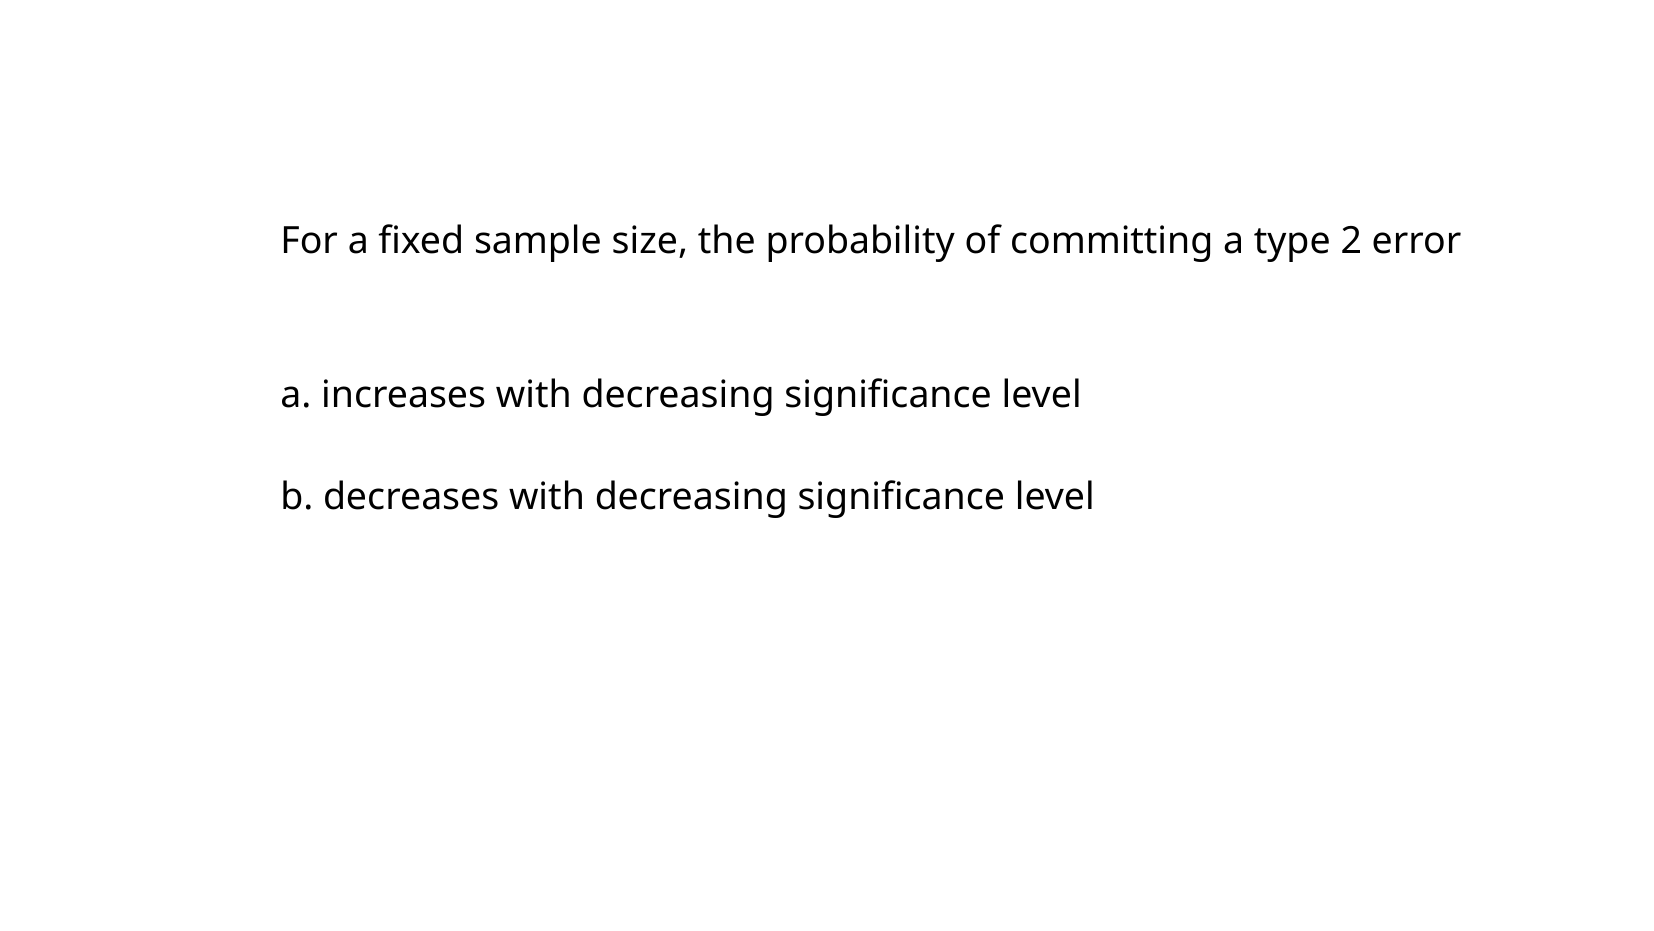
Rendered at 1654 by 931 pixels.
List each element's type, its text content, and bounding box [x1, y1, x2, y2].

text_box For a fixed sample size, the probability of committing a type 2 error a. increases with decreasing significance level b. decreases with decreasing significance level [265, 206, 1536, 684]
